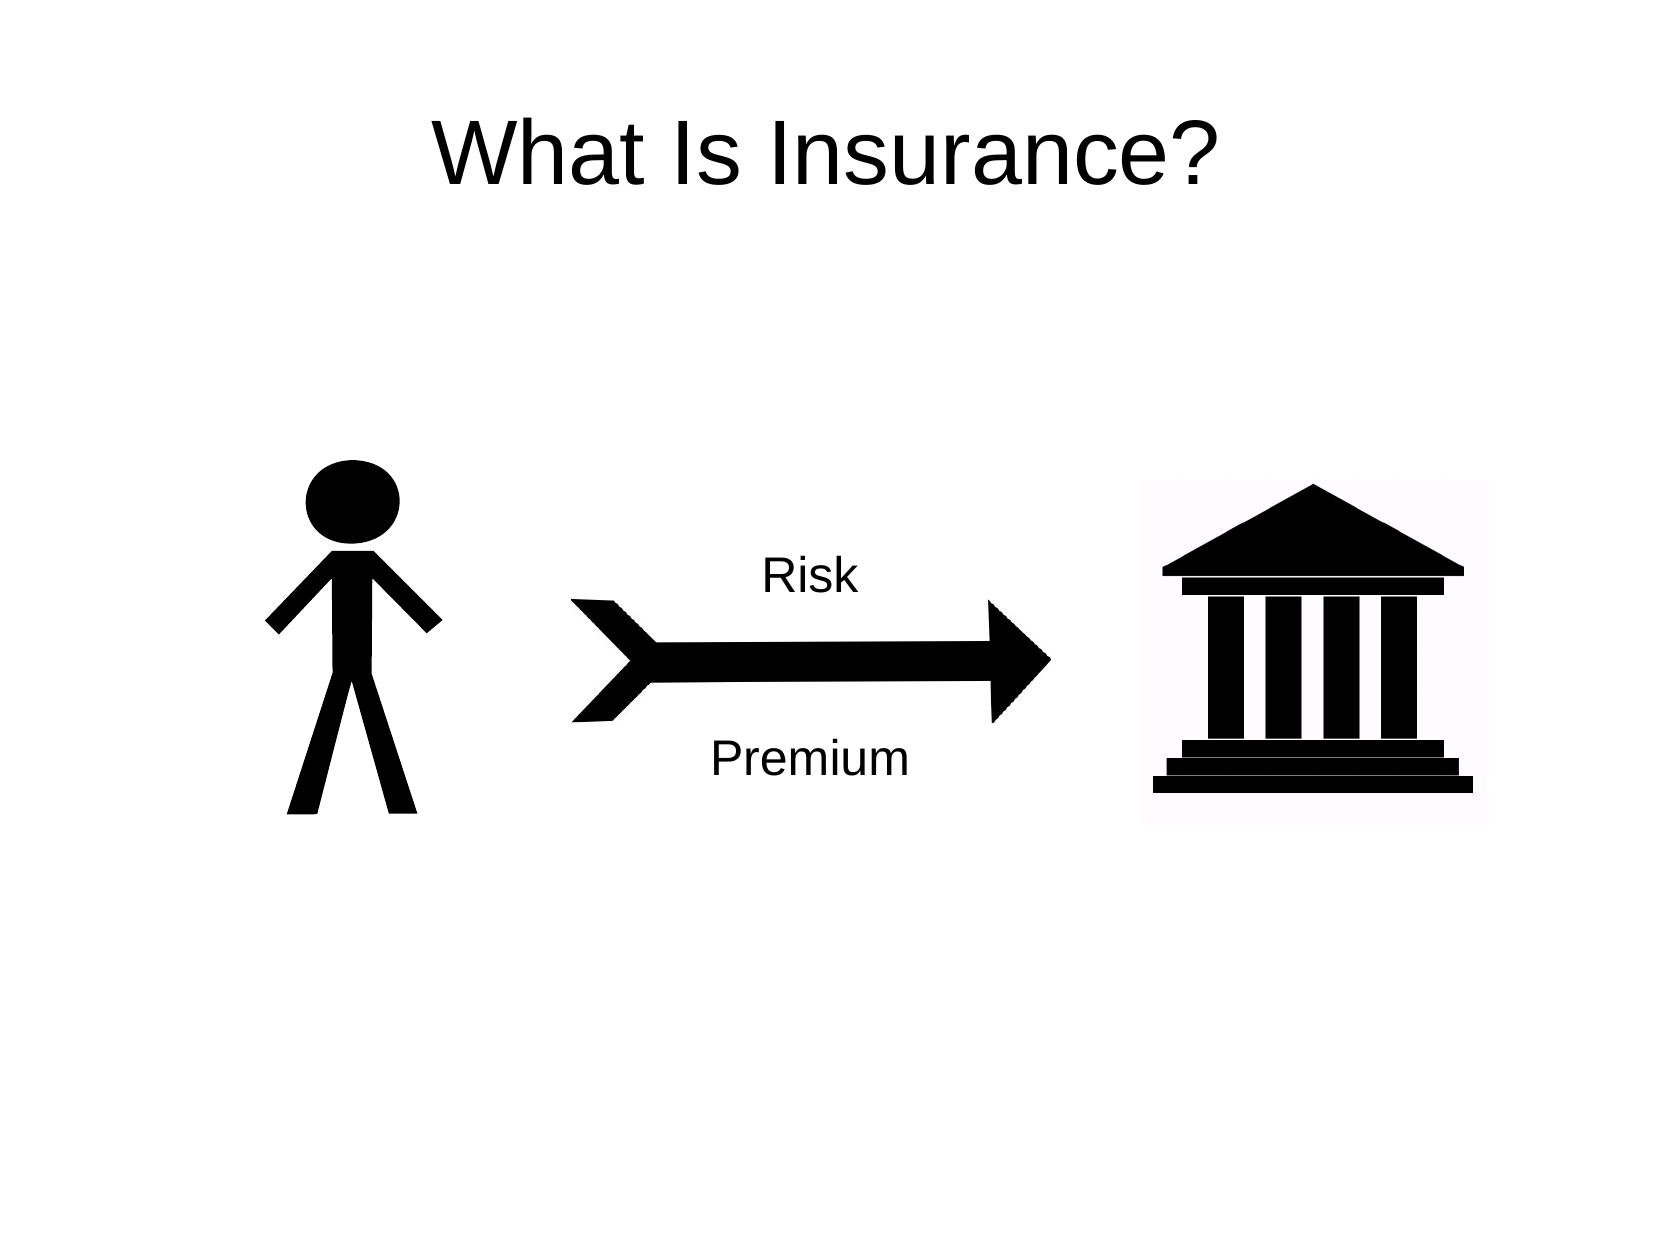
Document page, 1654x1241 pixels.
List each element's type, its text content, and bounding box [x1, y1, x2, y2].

picture [165, 450, 1051, 868]
text_box Risk [660, 540, 961, 611]
picture [1140, 479, 1486, 826]
text_box Premium [660, 722, 961, 794]
title What Is Insurance? [82, 49, 1571, 257]
